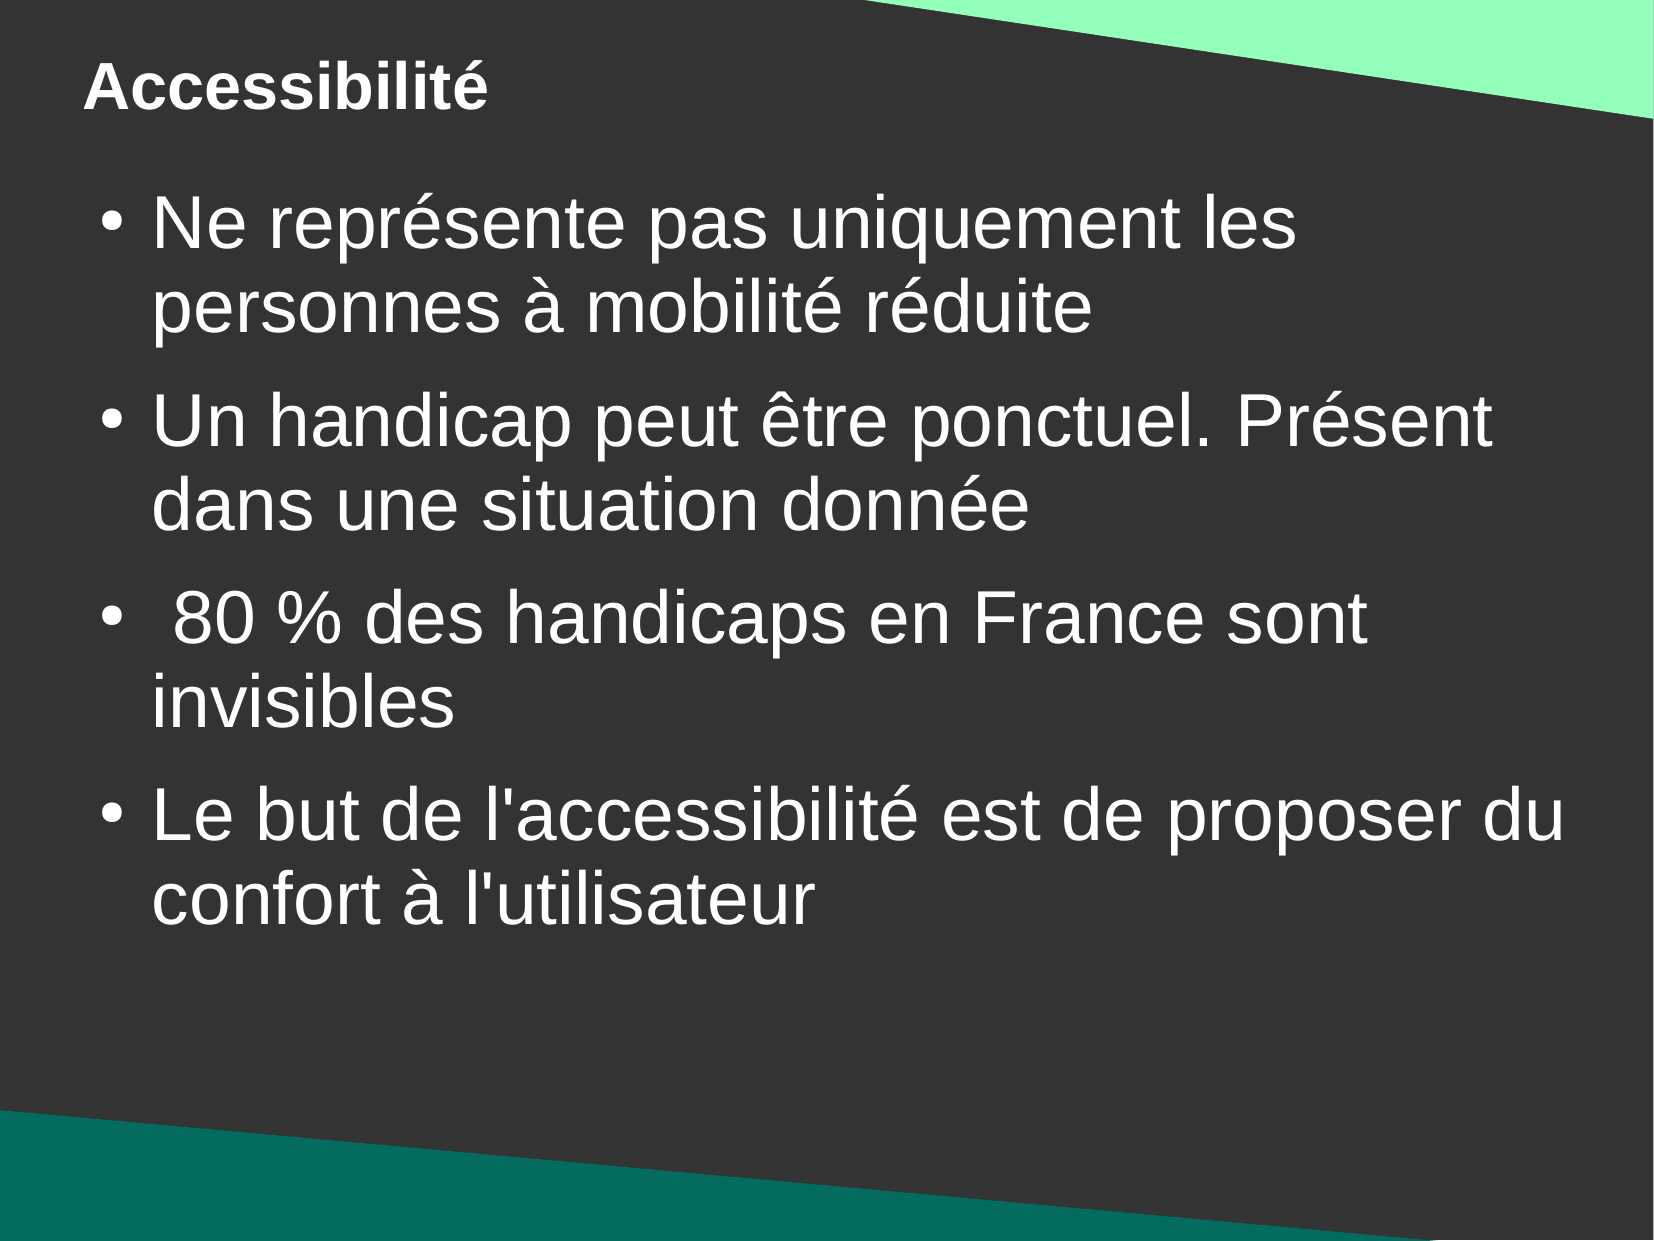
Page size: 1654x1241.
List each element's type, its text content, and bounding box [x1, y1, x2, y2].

list Ne représente pas uniquement les personnes à mobilité réduite Un handicap peut être ponctuel. Présent dans une situation donnée 80 % des handicaps en France sont invisibles Le but de l'accessibilité est de proposer du confort à l'utilisateur [80, 180, 1605, 1052]
title Accessibilité [82, 49, 1571, 152]
text_box [864, 0, 1654, 119]
